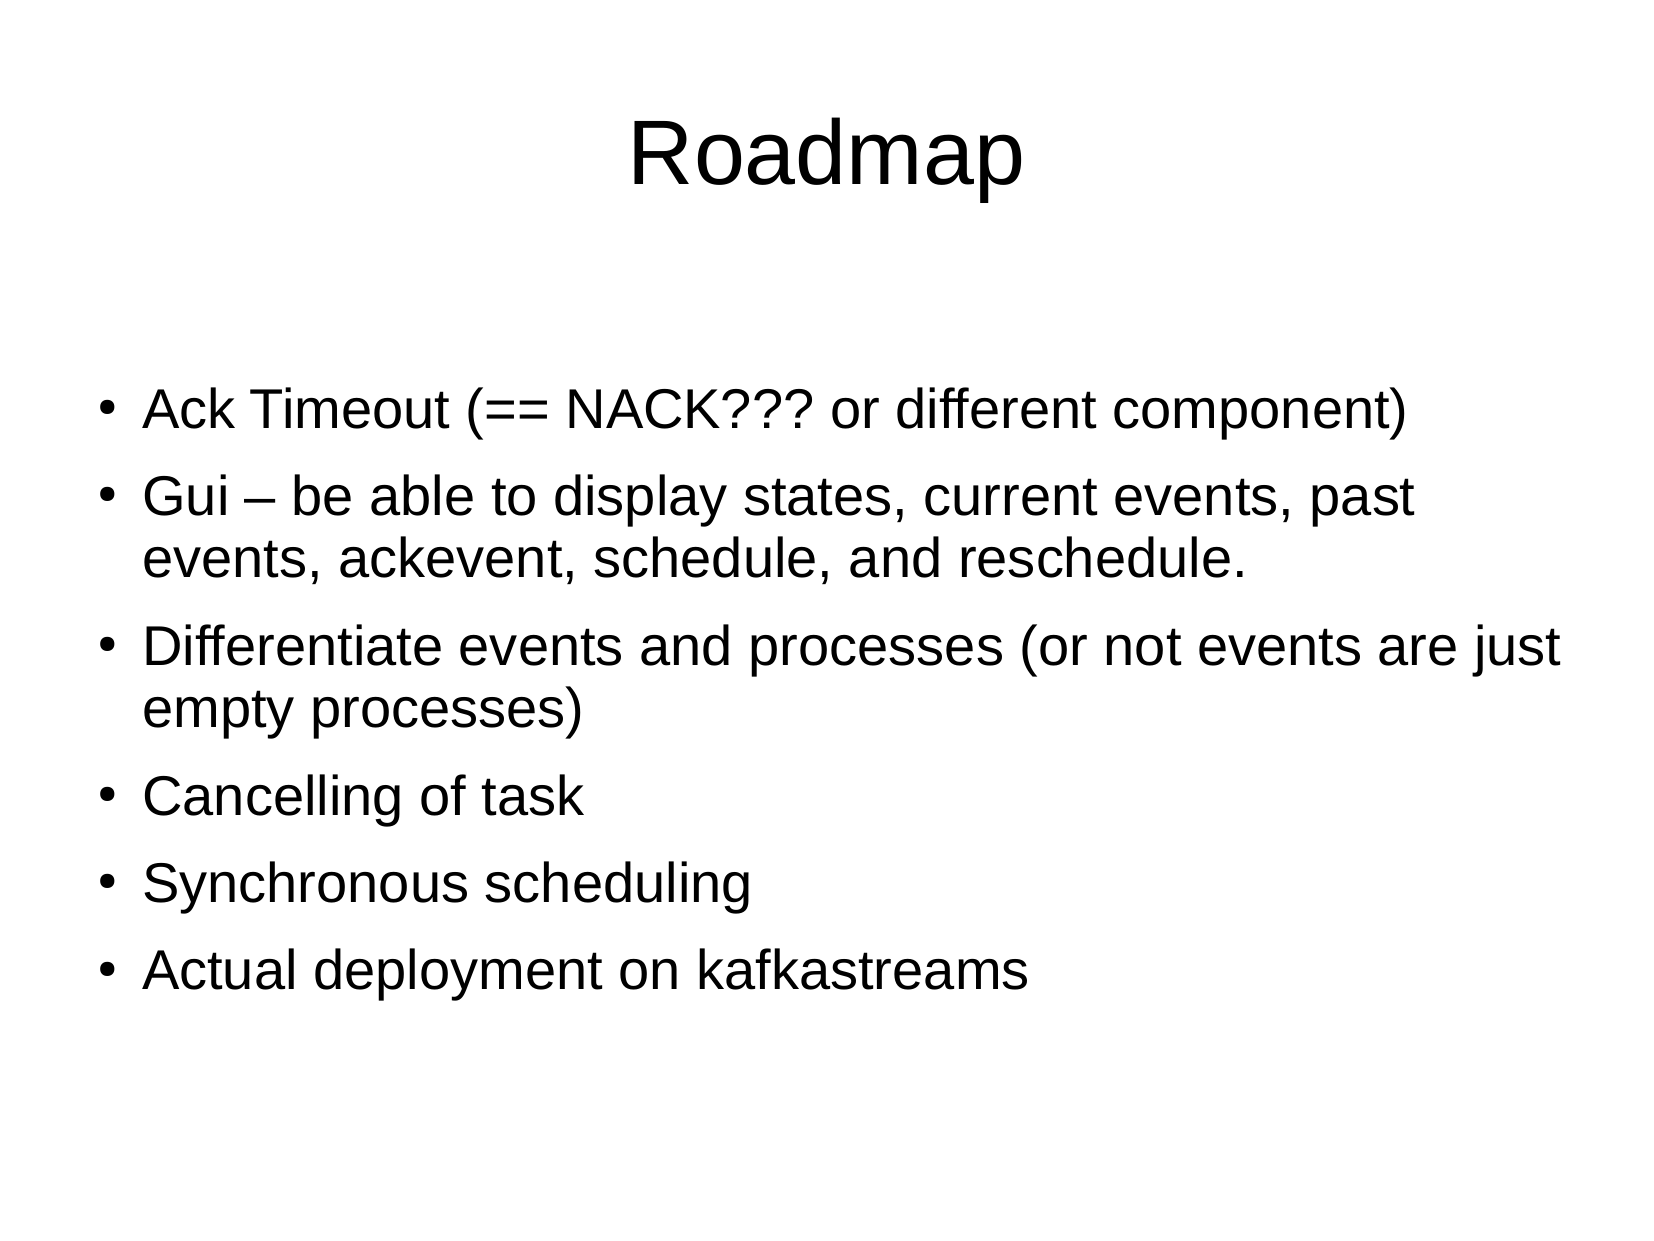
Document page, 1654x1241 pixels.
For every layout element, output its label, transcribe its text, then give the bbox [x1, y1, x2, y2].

list Ack Timeout (== NACK??? or different component) Gui – be able to display states, current events, past events, ackevent, schedule, and reschedule. Differentiate events and processes (or not events are just empty processes) Cancelling of task Synchronous scheduling Actual deployment on kafkastreams [82, 290, 1571, 1010]
title Roadmap [82, 49, 1571, 257]
